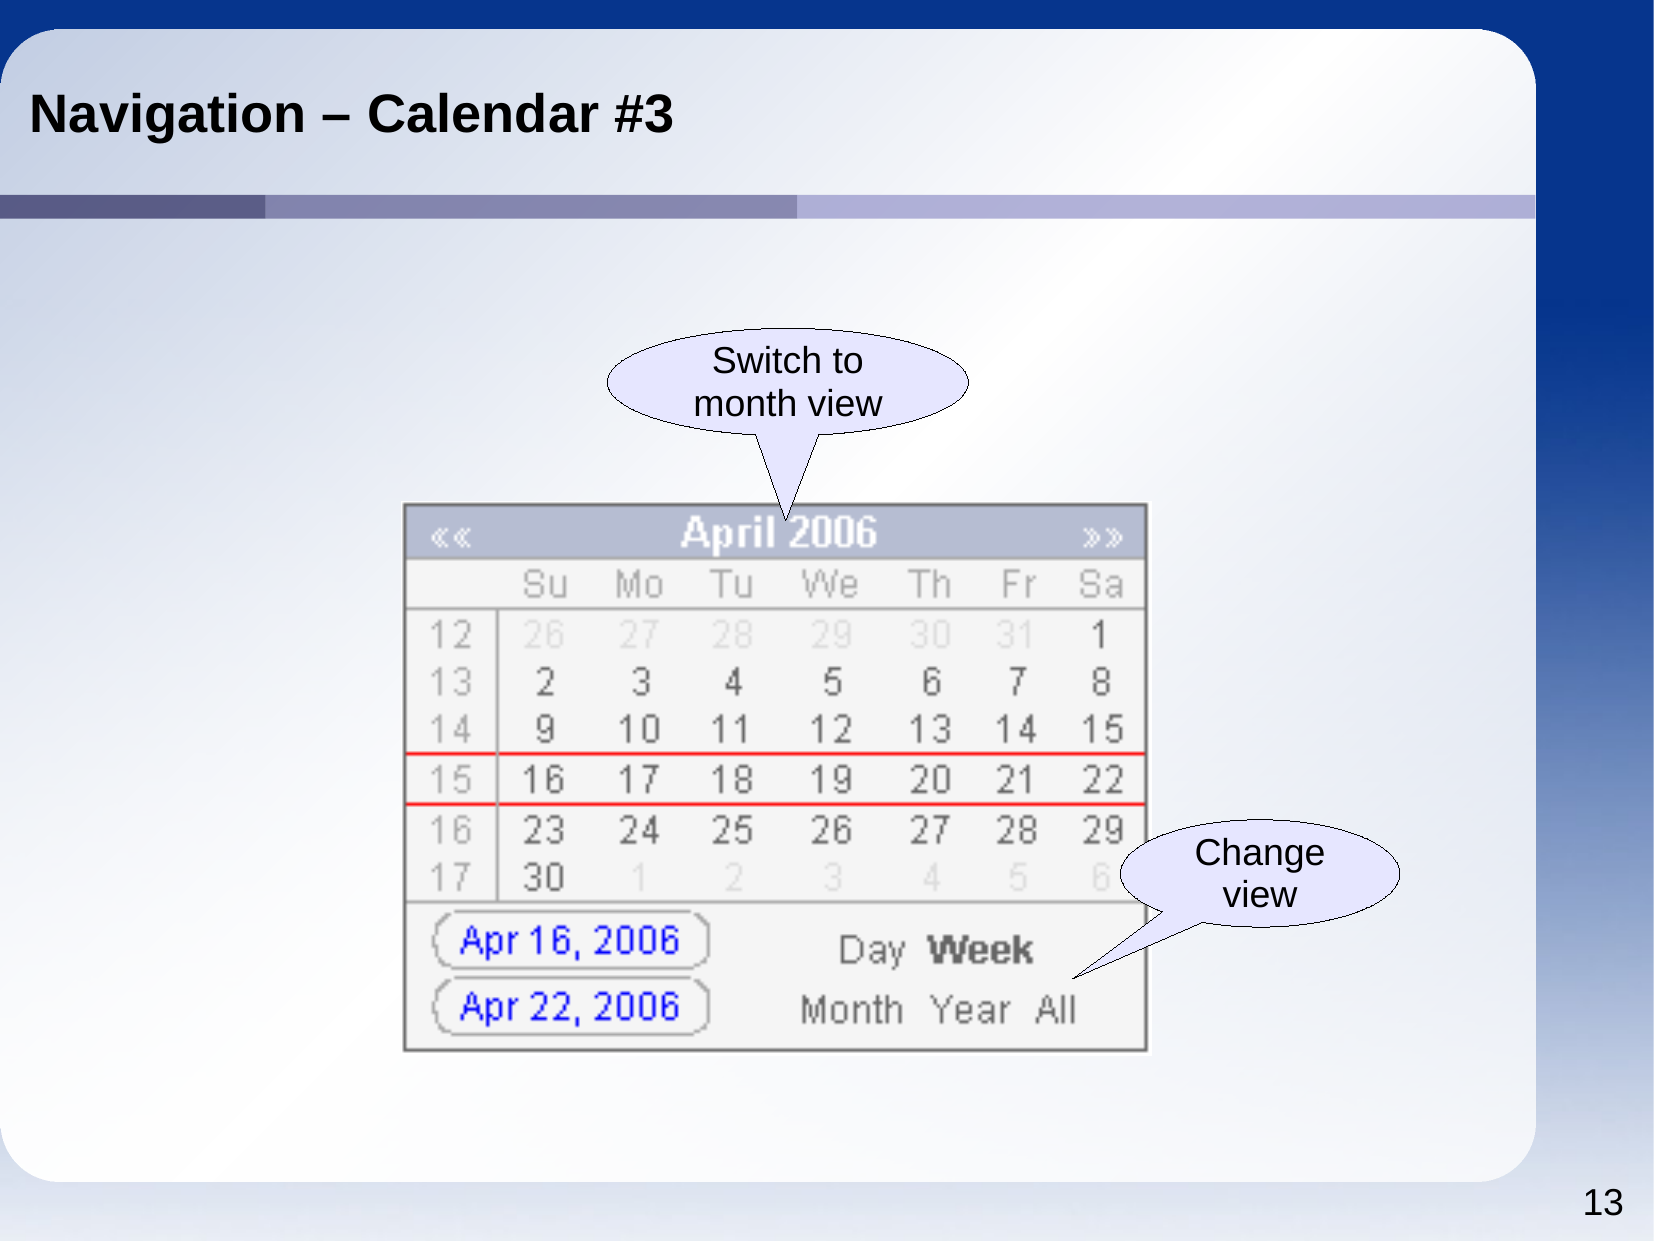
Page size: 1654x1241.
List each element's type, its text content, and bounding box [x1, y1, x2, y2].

picture [401, 501, 1152, 1056]
text_box Switch to month view [607, 328, 969, 521]
text_box Change view [1072, 819, 1400, 979]
title Navigation – Calendar #3 [29, 49, 1506, 178]
picture [0, 0, 1654, 1241]
